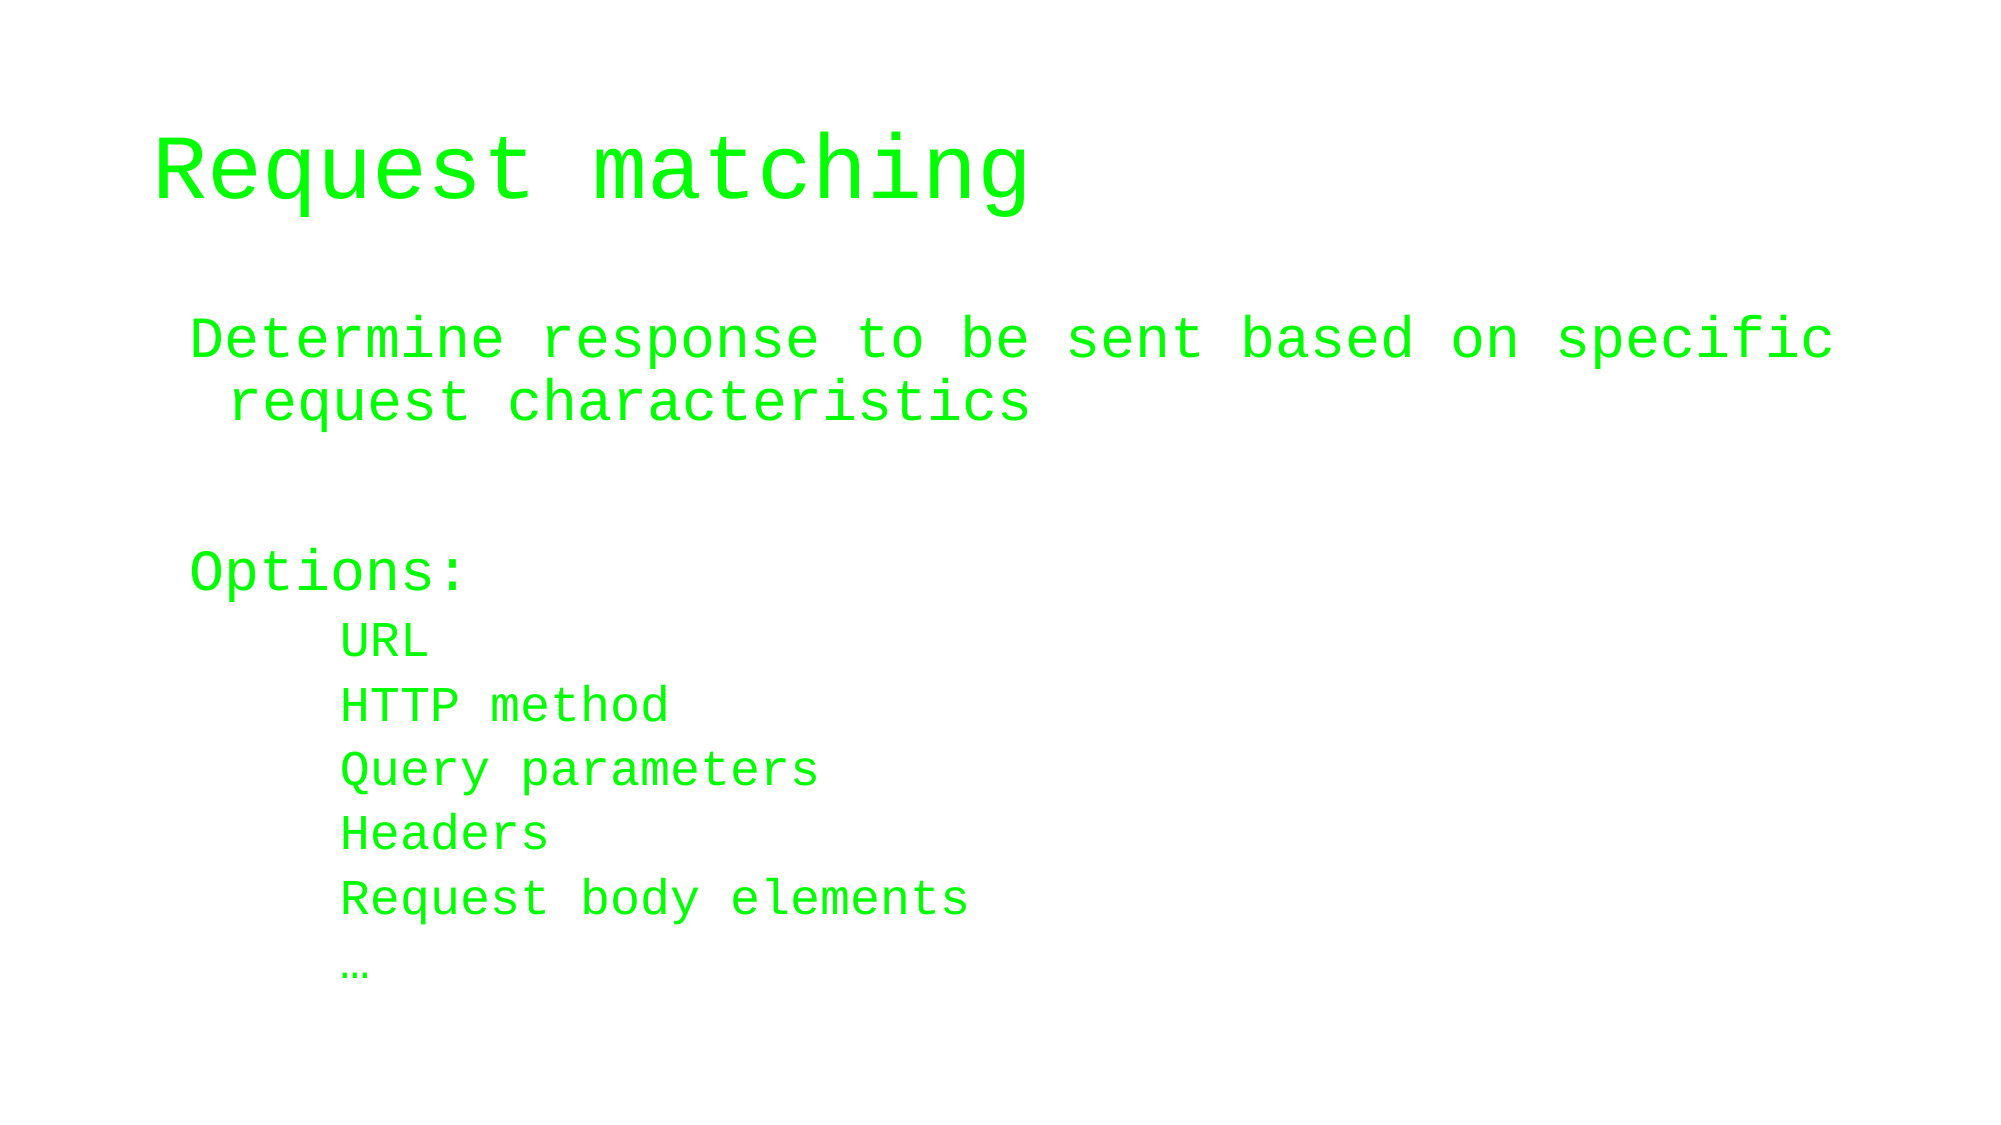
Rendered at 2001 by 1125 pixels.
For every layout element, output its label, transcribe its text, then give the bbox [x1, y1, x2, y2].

list Determine response to be sent based on specific request characteristics Options: URL HTTP method Query parameters Headers Request body elements … [137, 299, 1966, 1014]
title Request matching [137, 59, 1863, 278]
